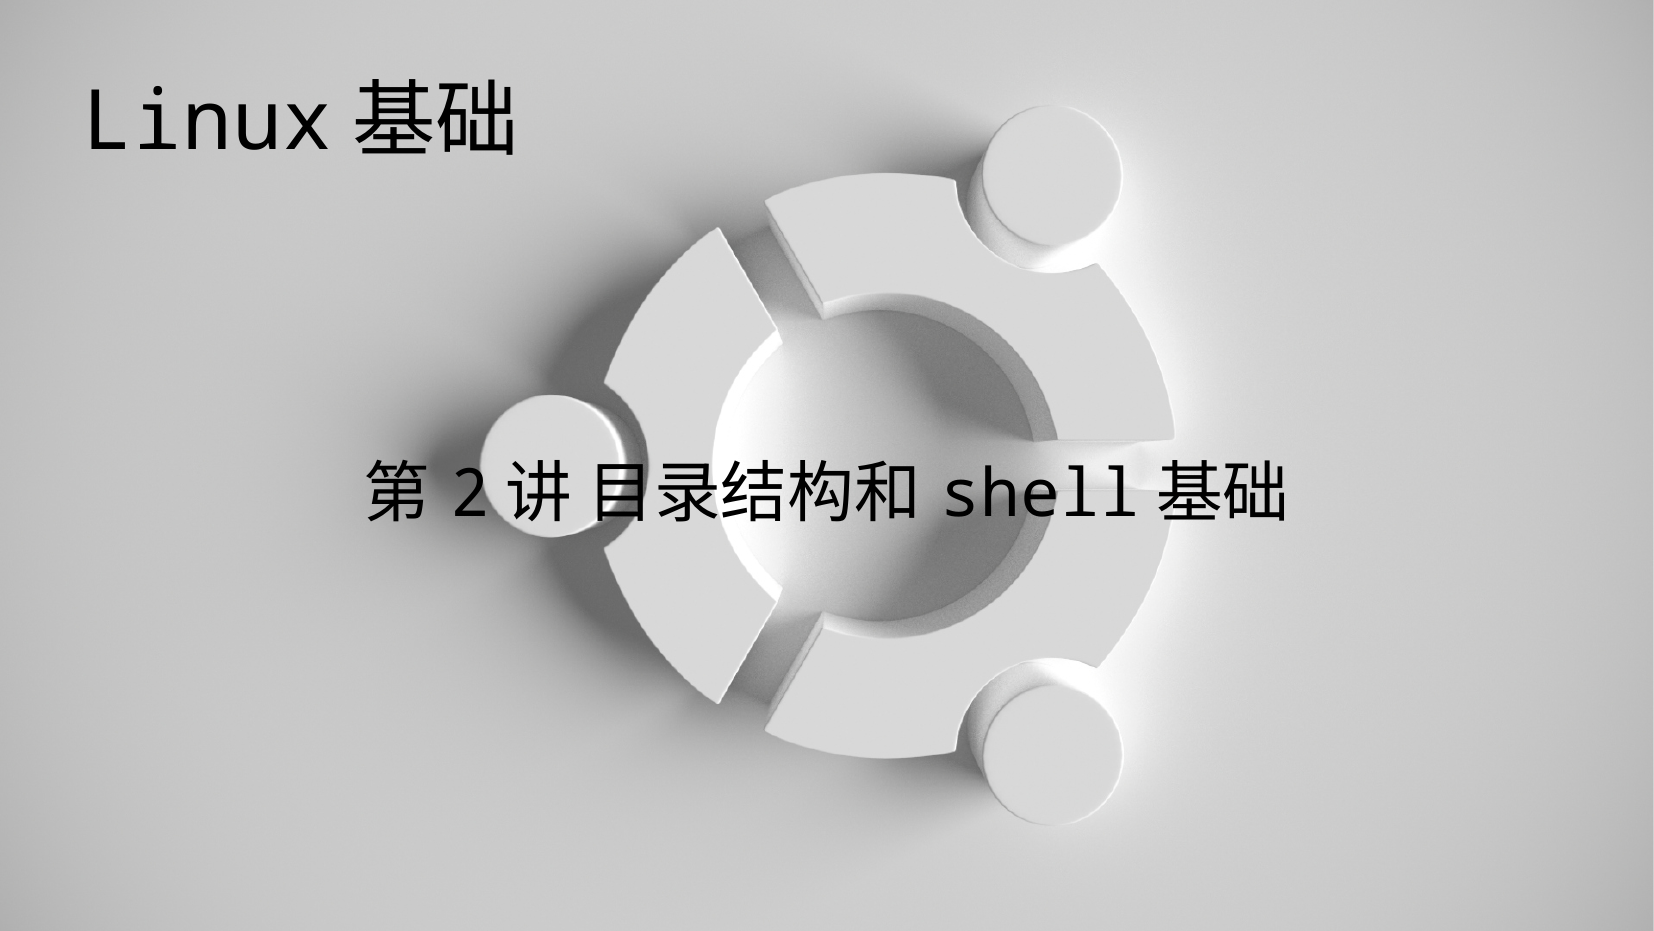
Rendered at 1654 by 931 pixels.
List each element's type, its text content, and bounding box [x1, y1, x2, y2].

title Linux基础 [82, 37, 1571, 189]
subtitle 第2讲 目录结构和shell基础 [82, 217, 1571, 758]
picture [0, 0, 1654, 931]
